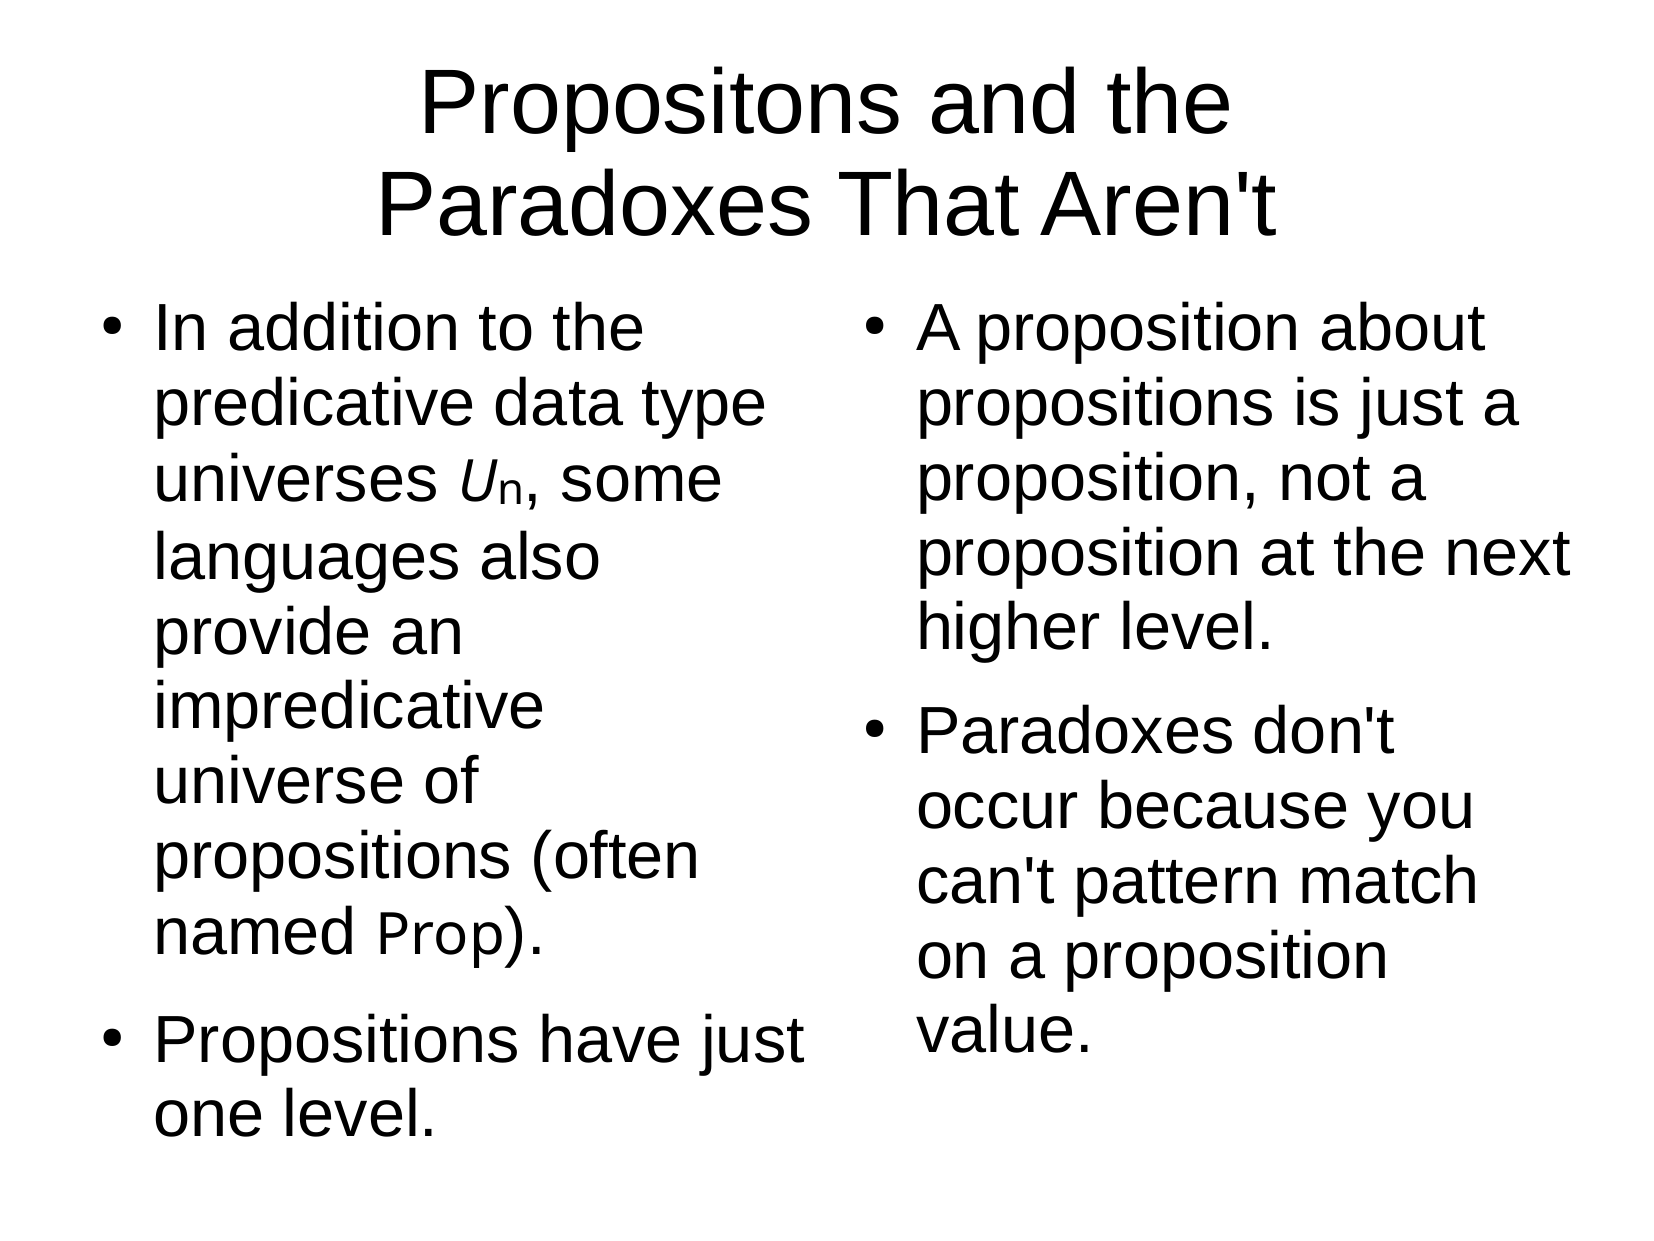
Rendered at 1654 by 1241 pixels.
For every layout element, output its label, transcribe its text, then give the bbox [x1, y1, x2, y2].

list A proposition about propositions is just a proposition, not a proposition at the next higher level. Paradoxes don't occur because you can't pattern match on a proposition value. [845, 290, 1572, 1109]
list In addition to the predicative data type universes Un, some languages also provide an impredicative universe of propositions (often named Prop). Propositions have just one level. [82, 290, 809, 1152]
title Propositons and the Paradoxes That Aren't [82, 49, 1571, 257]
